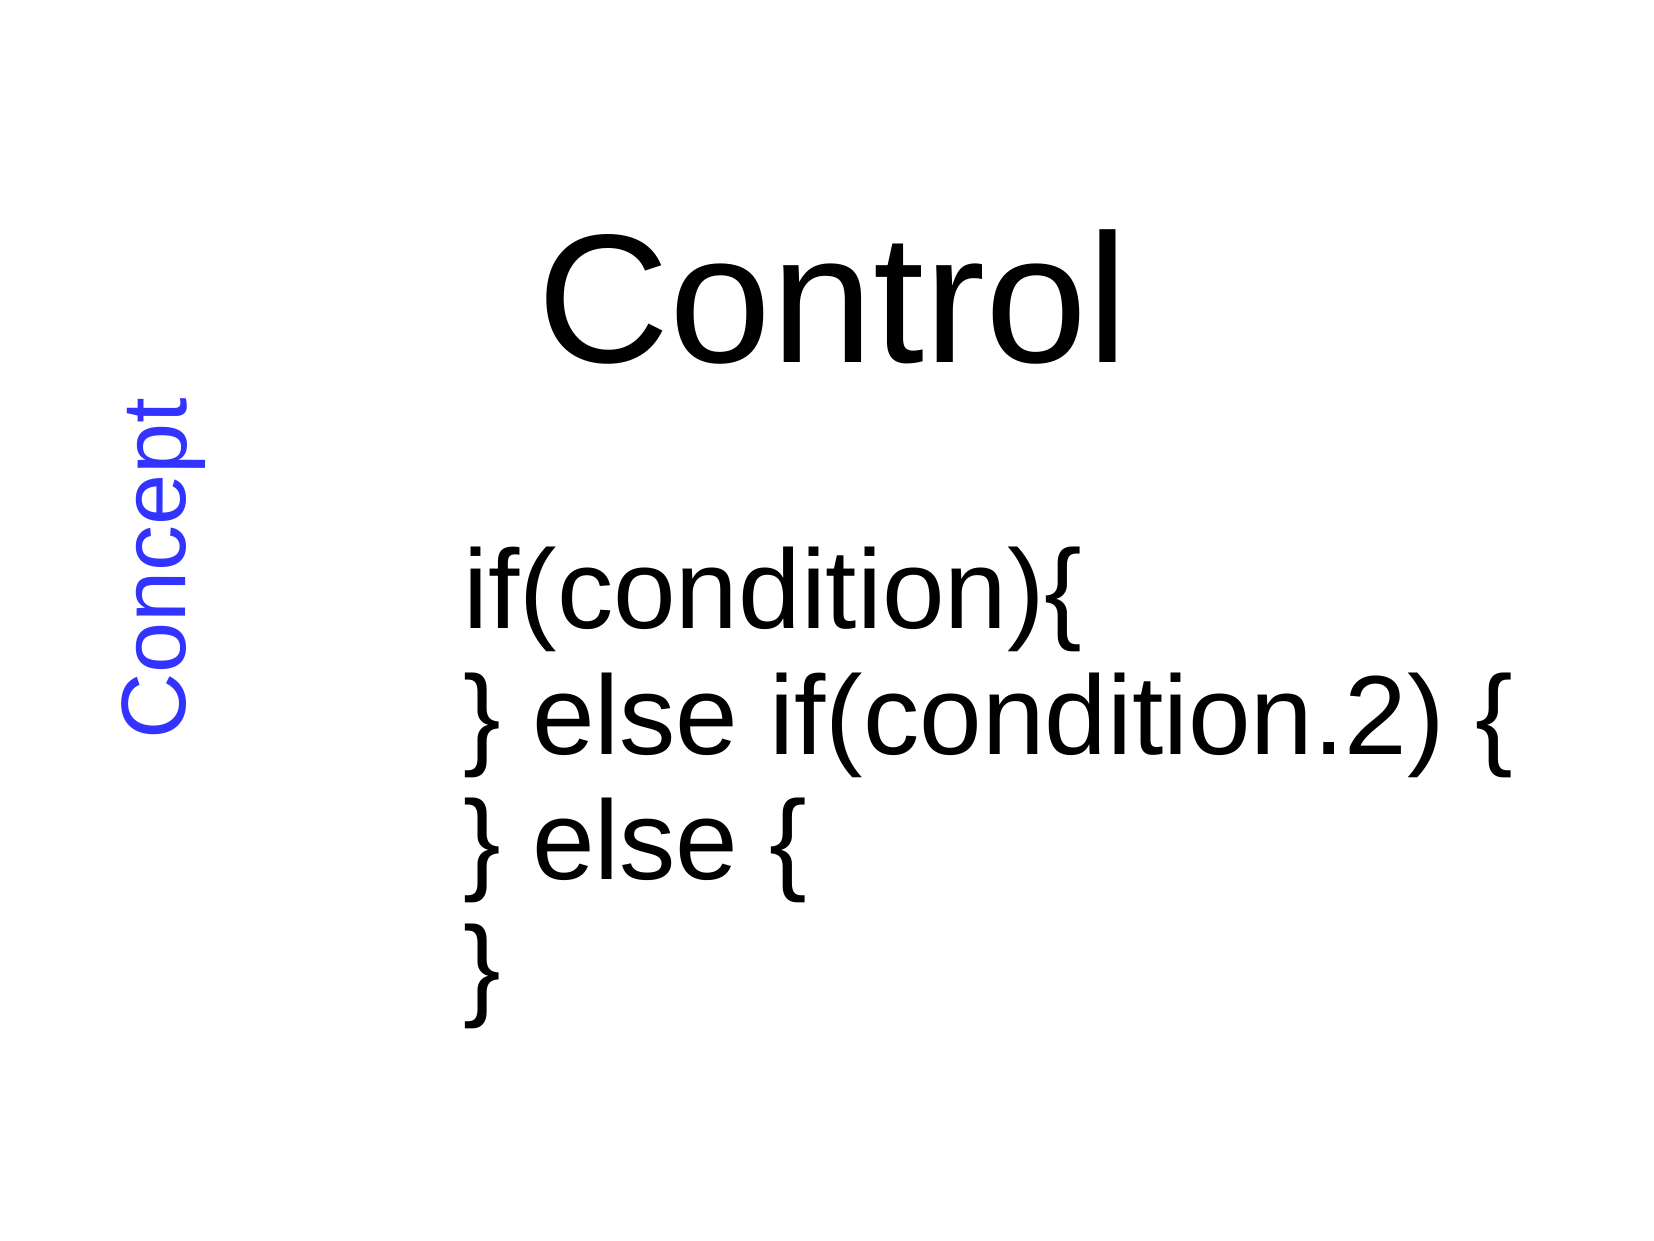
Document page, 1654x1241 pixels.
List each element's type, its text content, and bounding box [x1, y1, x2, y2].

text_box Control if(condition){ } else if(condition.2) { } else { } [94, 47, 1571, 1241]
title Concept [48, 0, 260, 1241]
